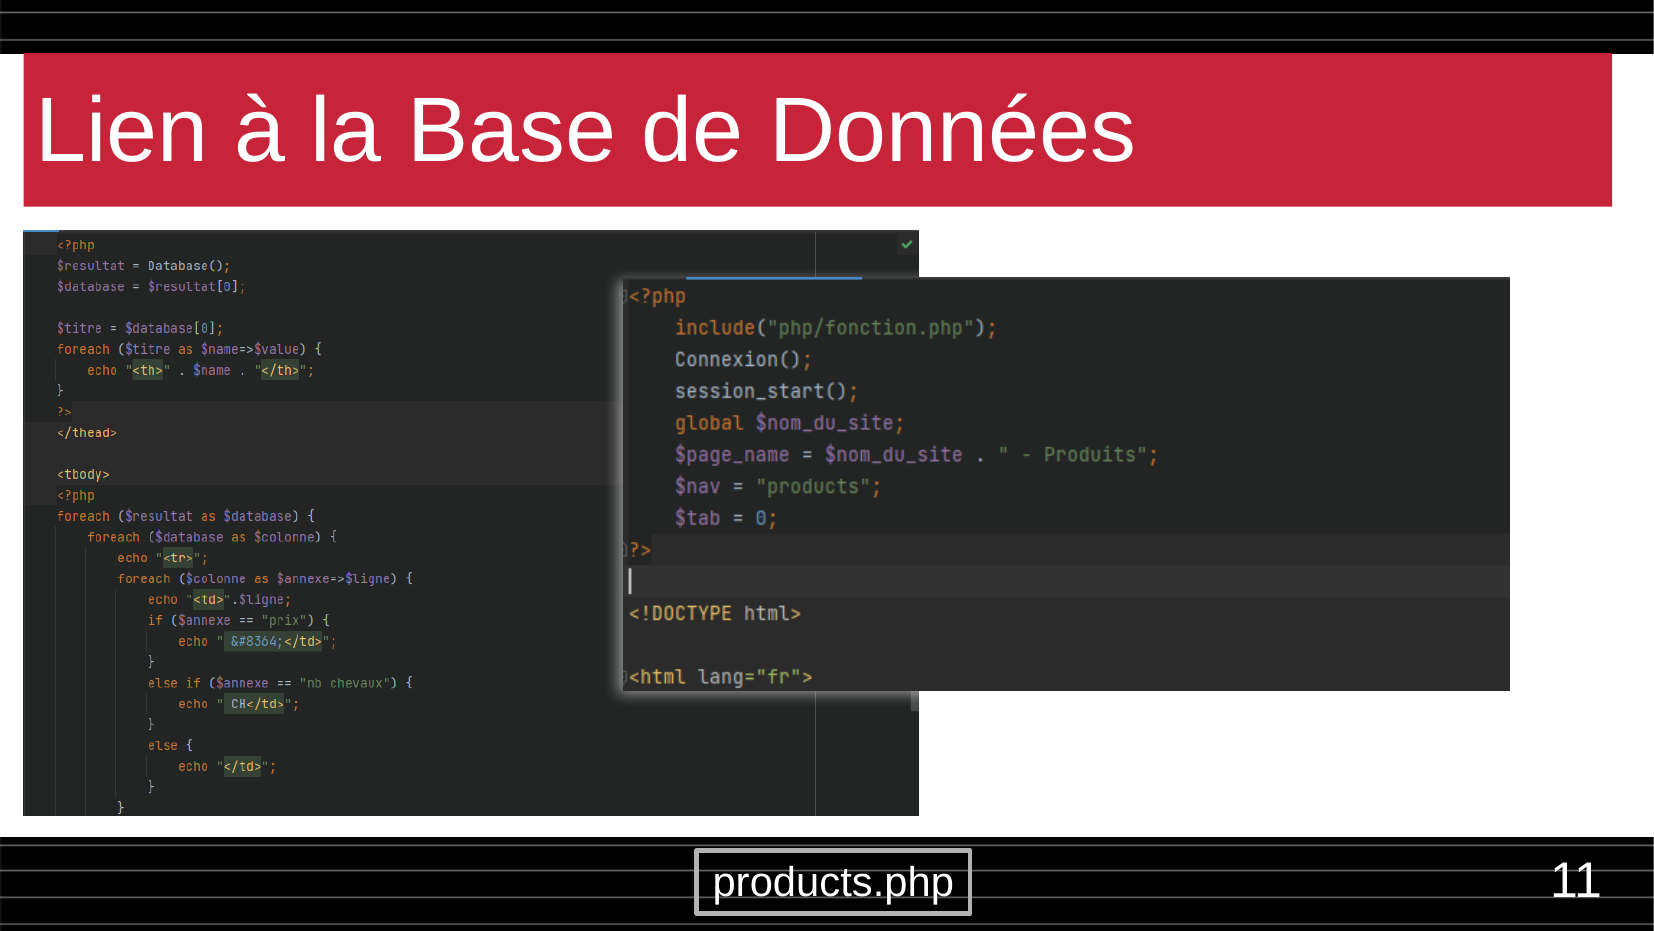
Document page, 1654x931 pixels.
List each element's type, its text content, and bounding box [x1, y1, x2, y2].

picture [0, 837, 1654, 931]
picture [23, 230, 919, 816]
title Lien à la Base de Données [23, 53, 1613, 207]
text_box 11 [1535, 844, 1625, 916]
picture [0, 0, 1654, 54]
picture [623, 277, 1510, 691]
text_box products.php [696, 850, 971, 914]
